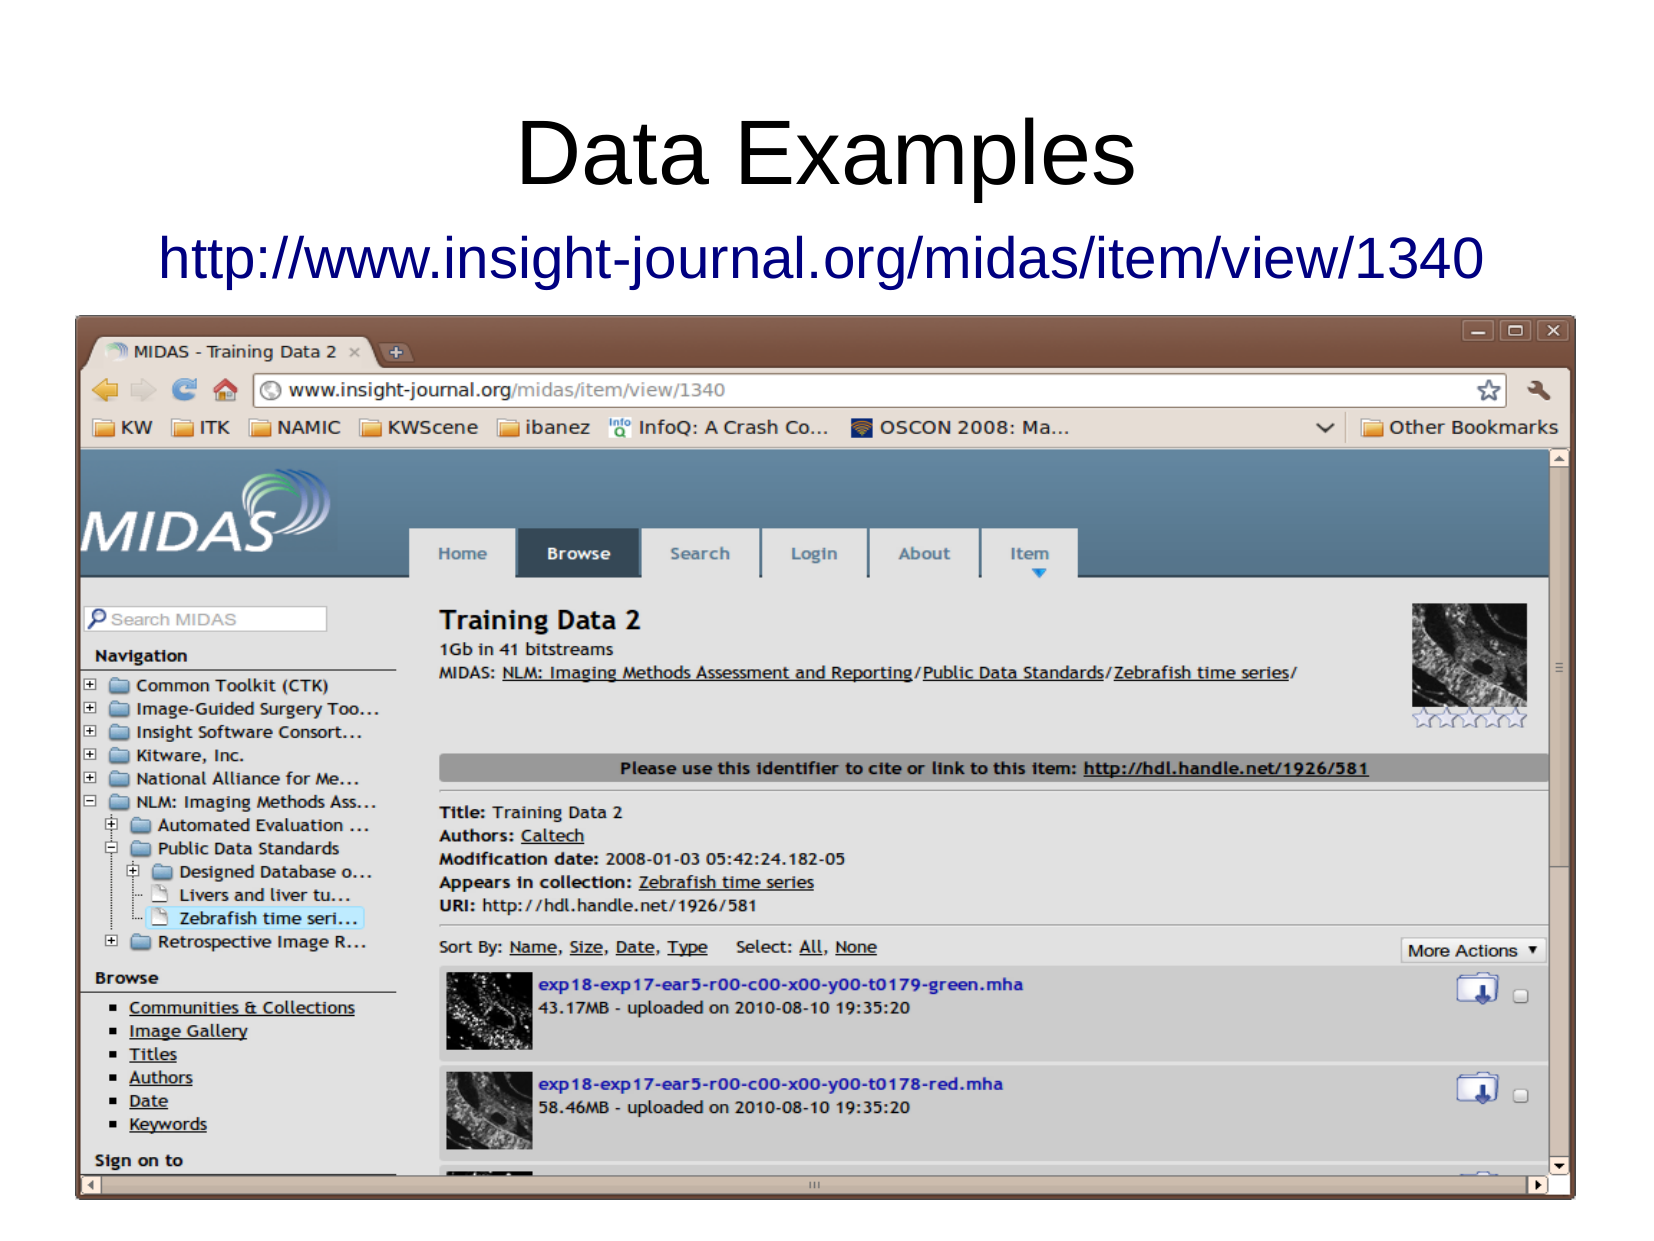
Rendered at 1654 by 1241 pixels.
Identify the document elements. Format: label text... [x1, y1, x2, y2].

text_box http://www.insight-journal.org/midas/item/view/1340 [143, 218, 1532, 299]
picture [75, 315, 1576, 1201]
title Data Examples [82, 49, 1571, 257]
